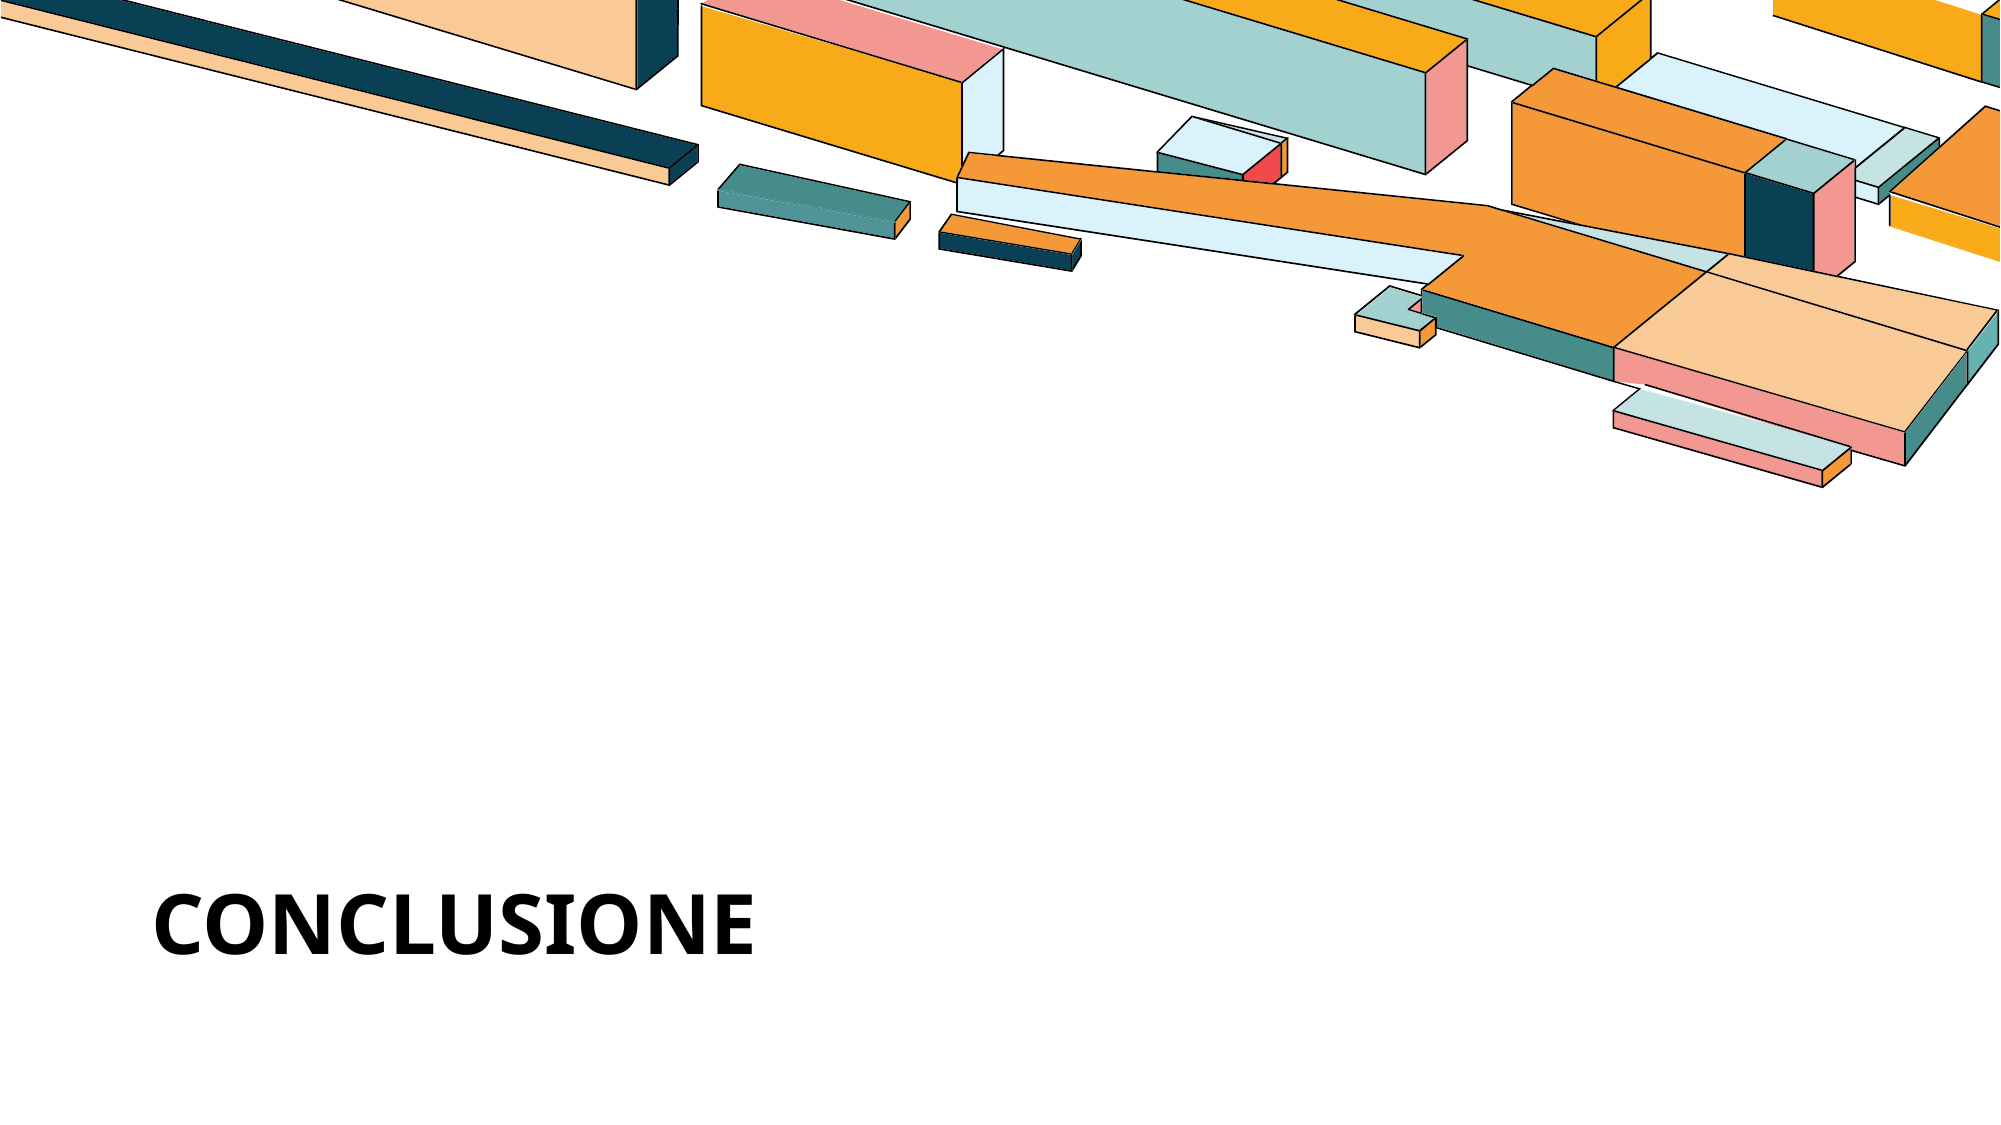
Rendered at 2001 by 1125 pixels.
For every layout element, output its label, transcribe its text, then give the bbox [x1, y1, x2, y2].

title conclusione [136, 766, 1862, 980]
